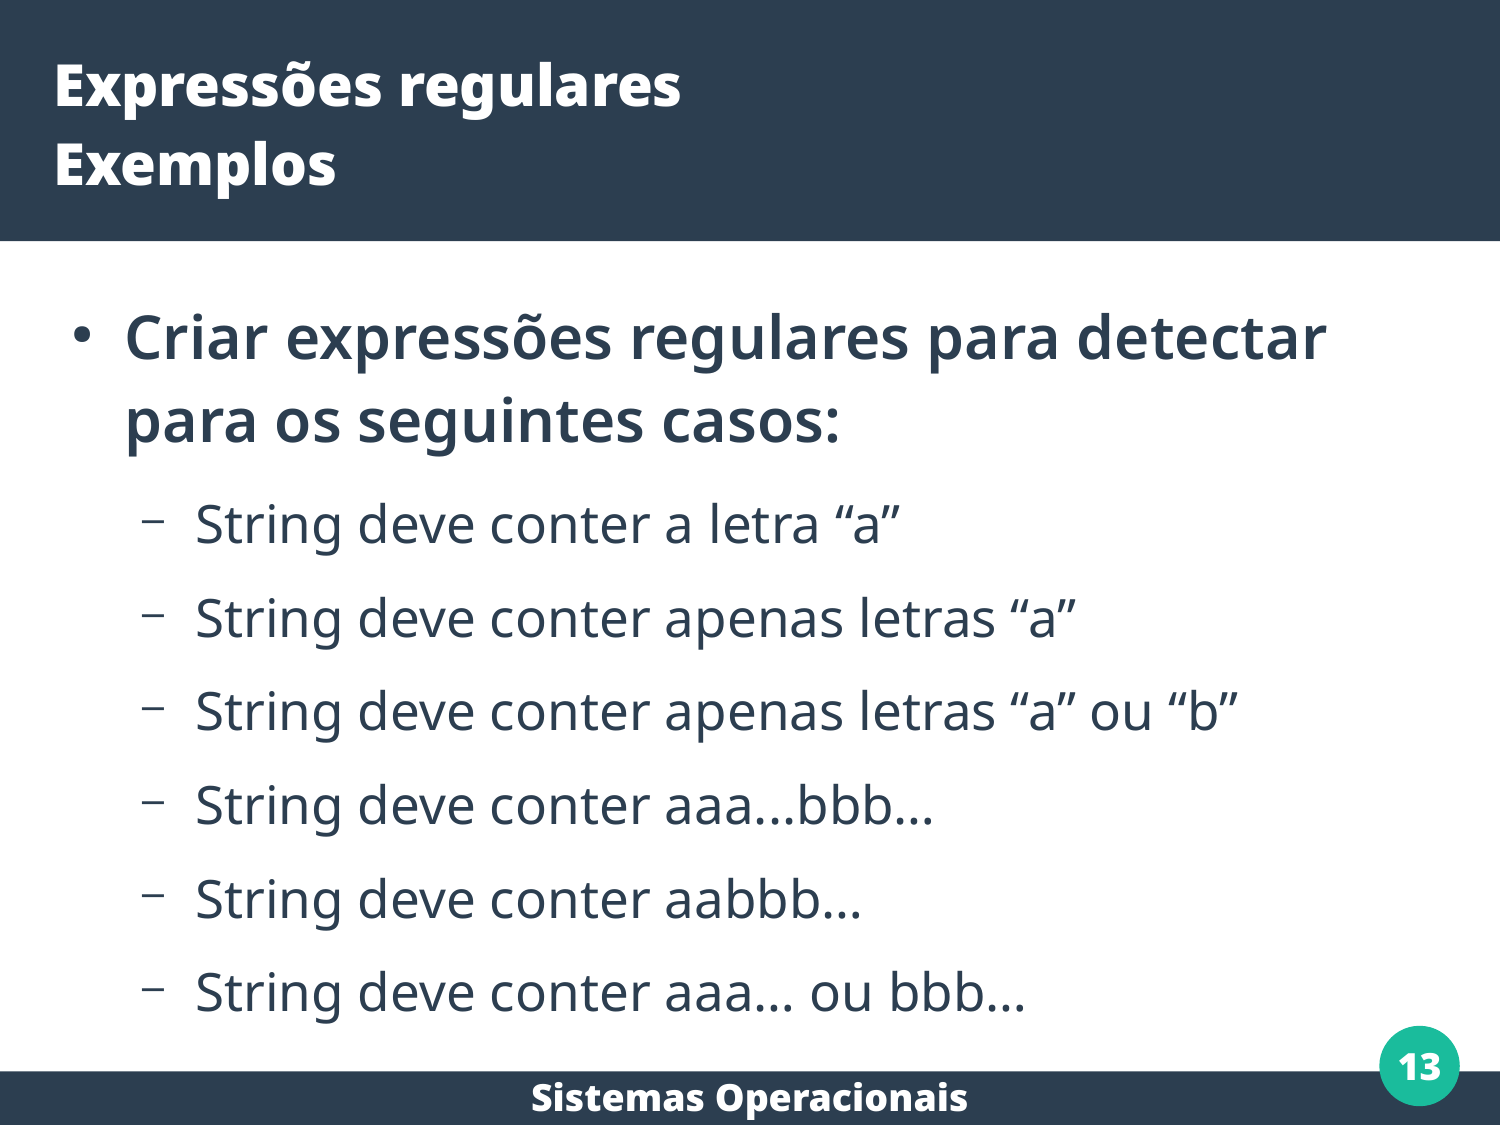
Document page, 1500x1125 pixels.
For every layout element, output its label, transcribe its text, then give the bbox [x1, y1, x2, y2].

list Criar expressões regulares para detectar para os seguintes casos: String deve conter a letra “a” String deve conter apenas letras “a” String deve conter apenas letras “a” ou “b” String deve conter aaa...bbb… String deve conter aabbb… String deve conter aaa… ou bbb… [53, 294, 1447, 1045]
title Expressões regulares Exemplos [53, 44, 1447, 188]
